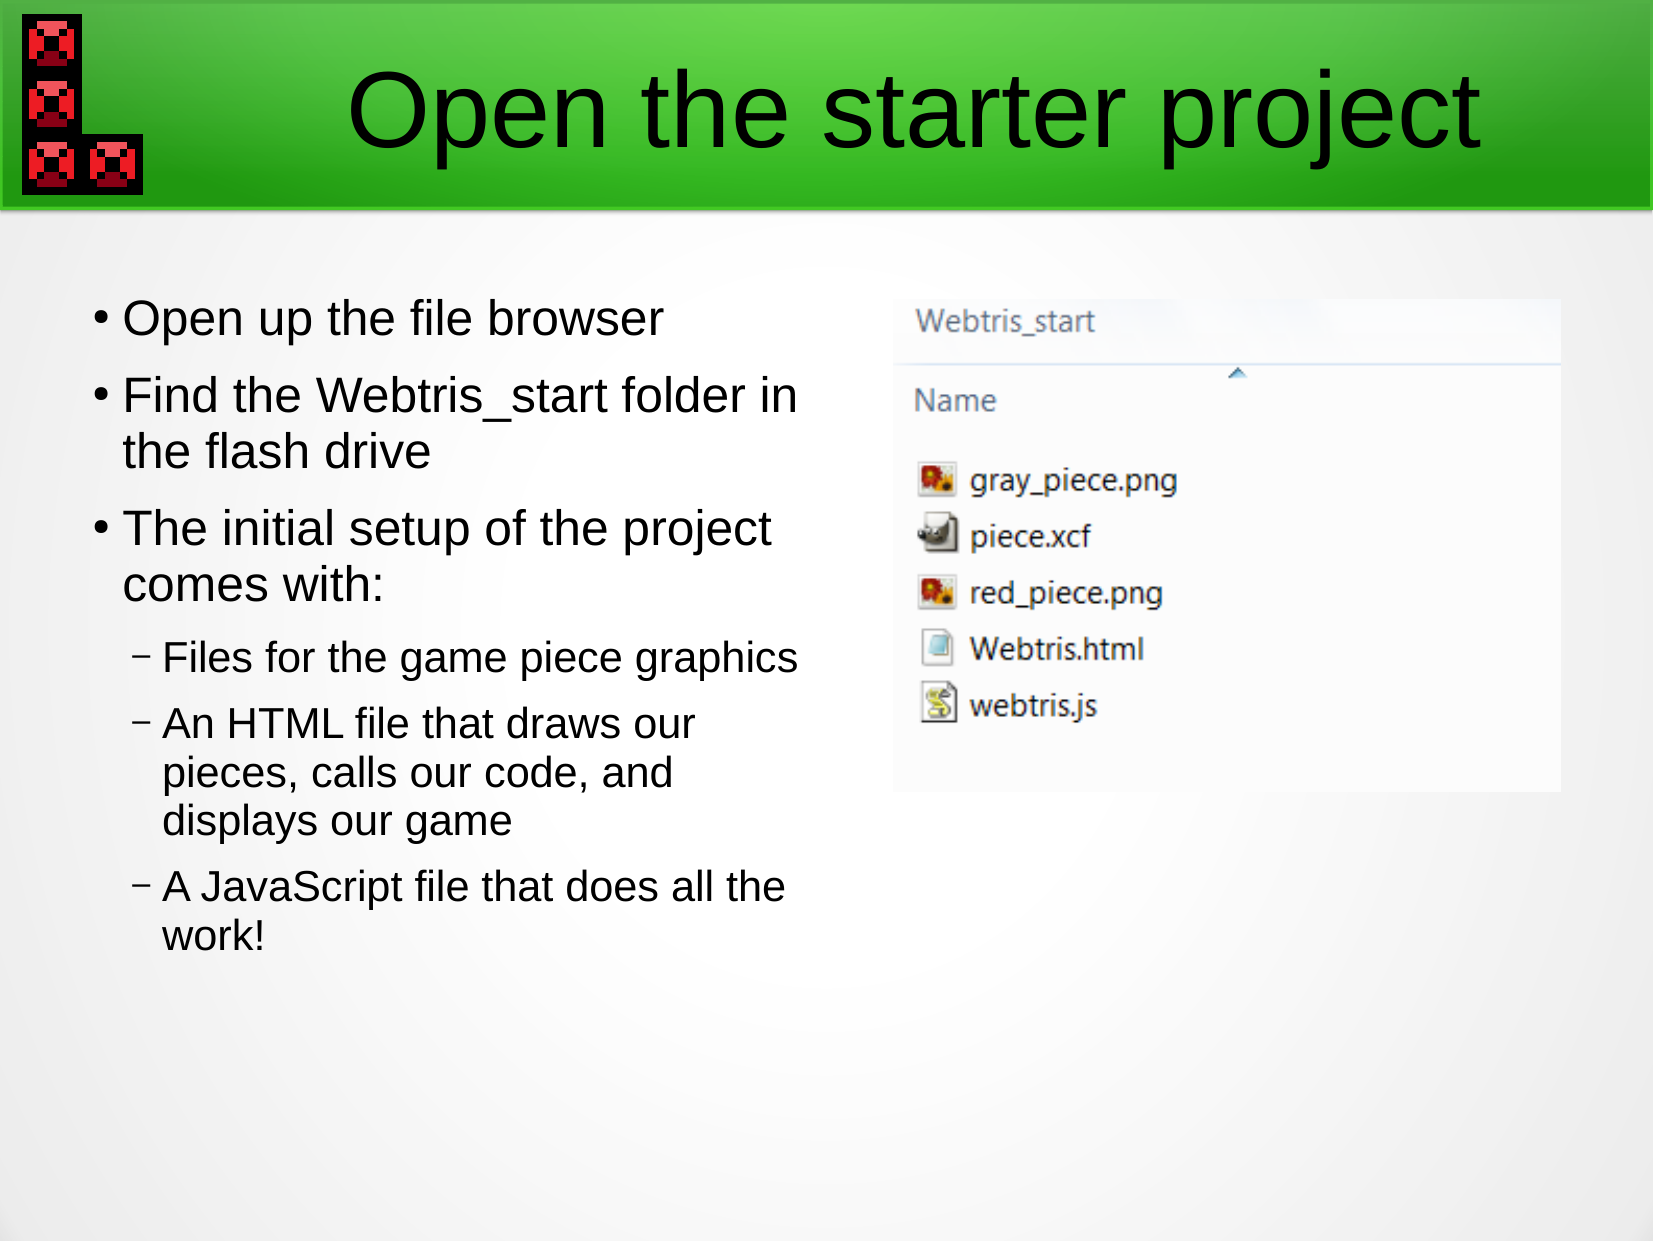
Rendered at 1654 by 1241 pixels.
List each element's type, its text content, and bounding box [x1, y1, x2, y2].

title Open the starter project [195, 30, 1636, 190]
picture [893, 299, 1561, 792]
list Open up the file browser Find the Webtris_start folder in the flash drive The initial setup of the project comes with: Files for the game piece graphics An HTML file that draws our pieces, calls our code, and displays our game A JavaScript file that does all the work! [82, 290, 809, 1010]
picture [22, 14, 143, 195]
